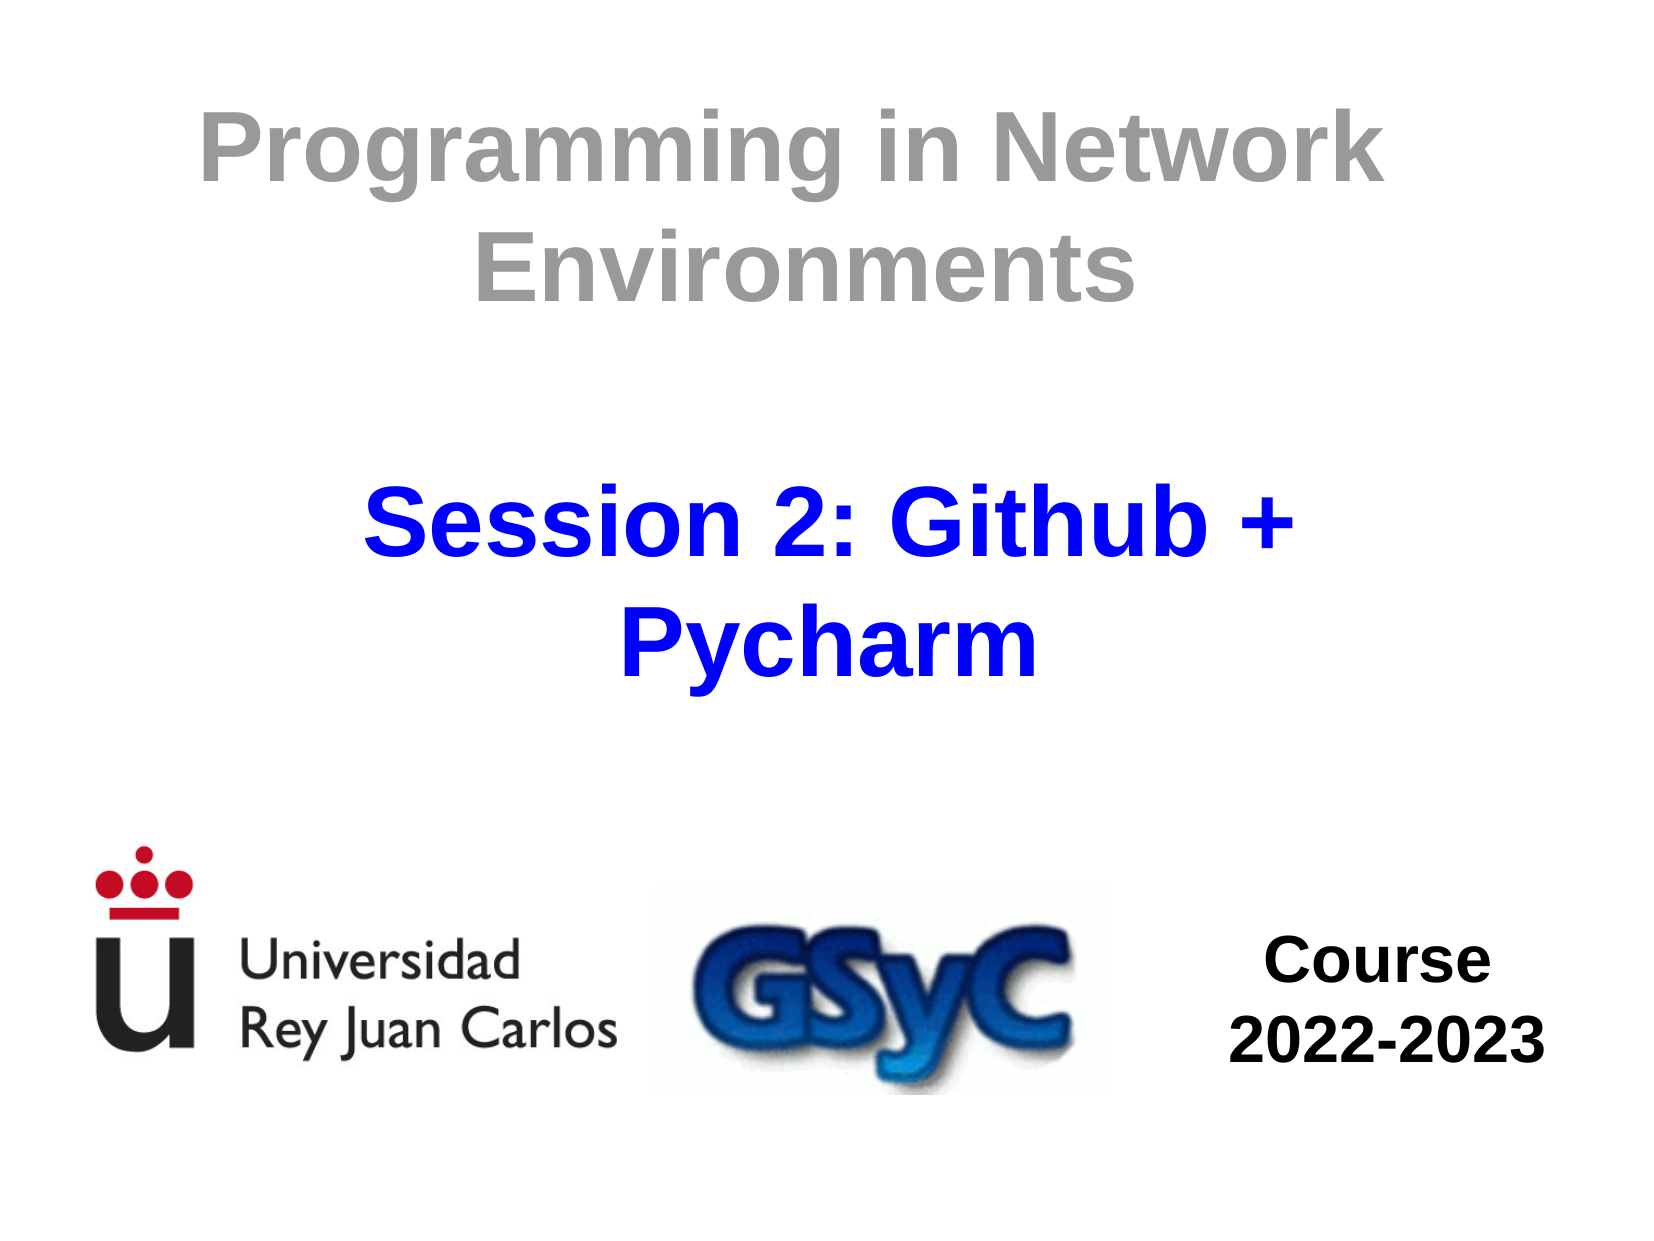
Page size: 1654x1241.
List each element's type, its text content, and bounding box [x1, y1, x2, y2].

picture [61, 824, 646, 1081]
title Programming in Network Environments [120, 75, 1491, 327]
picture [653, 884, 1111, 1096]
title Session 2: Github + Pycharm [144, 450, 1516, 702]
title Course 2022-2023 [1185, 915, 1591, 1066]
